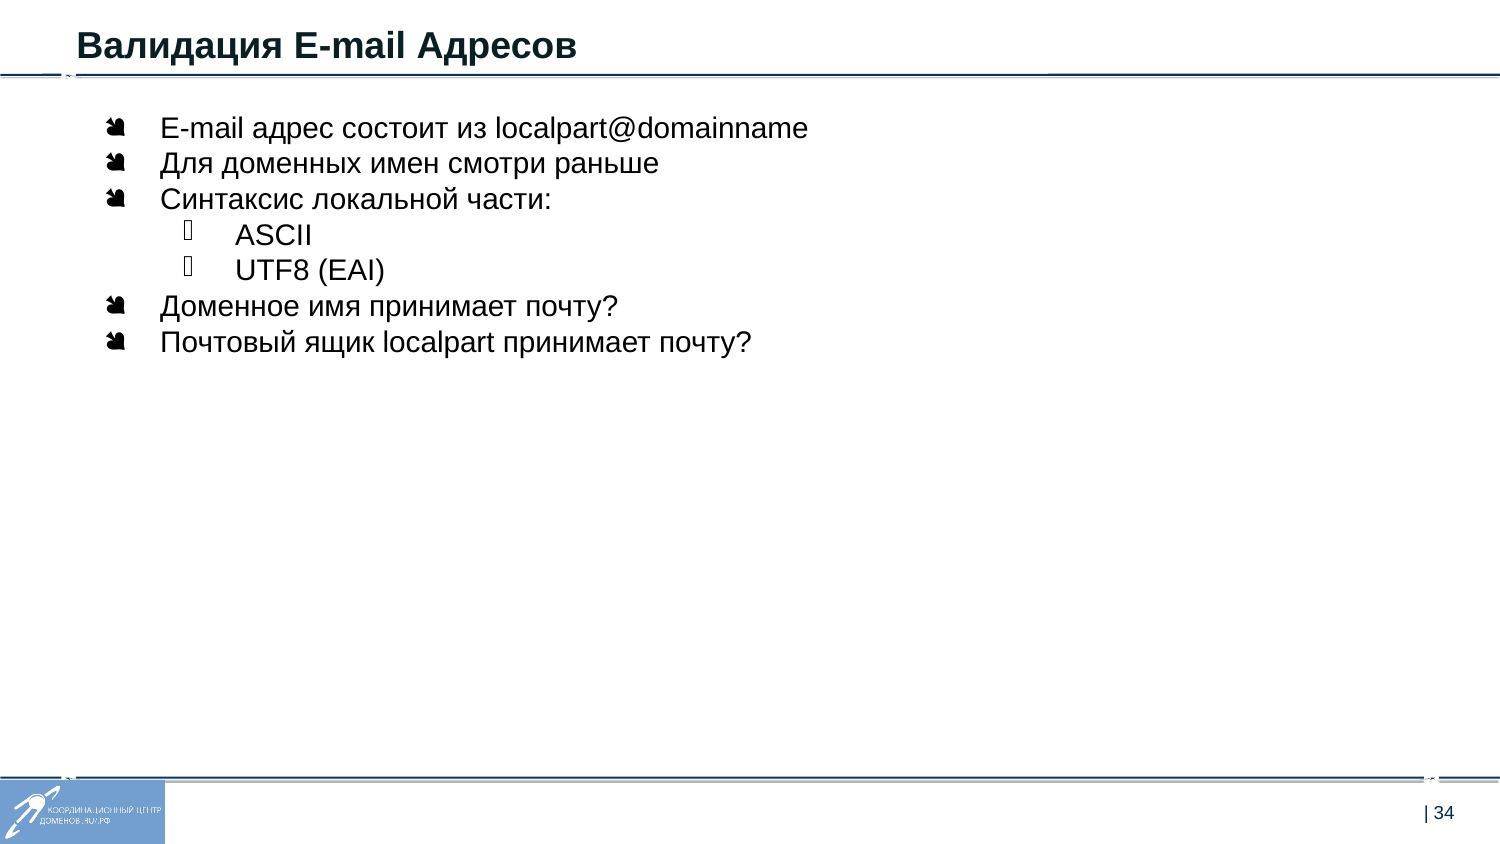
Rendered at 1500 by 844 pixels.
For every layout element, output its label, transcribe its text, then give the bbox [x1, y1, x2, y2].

list E-mail адрес состоит из localpart@domainname Для доменных имен смотри раньше Синтаксис локальной части: ASCII UTF8 (EAI) Доменное имя принимает почту? Почтовый ящик localpart принимает почту? [70, 93, 1368, 656]
picture [0, 779, 166, 844]
title Валидация E-mail Адресов [61, 5, 1376, 62]
